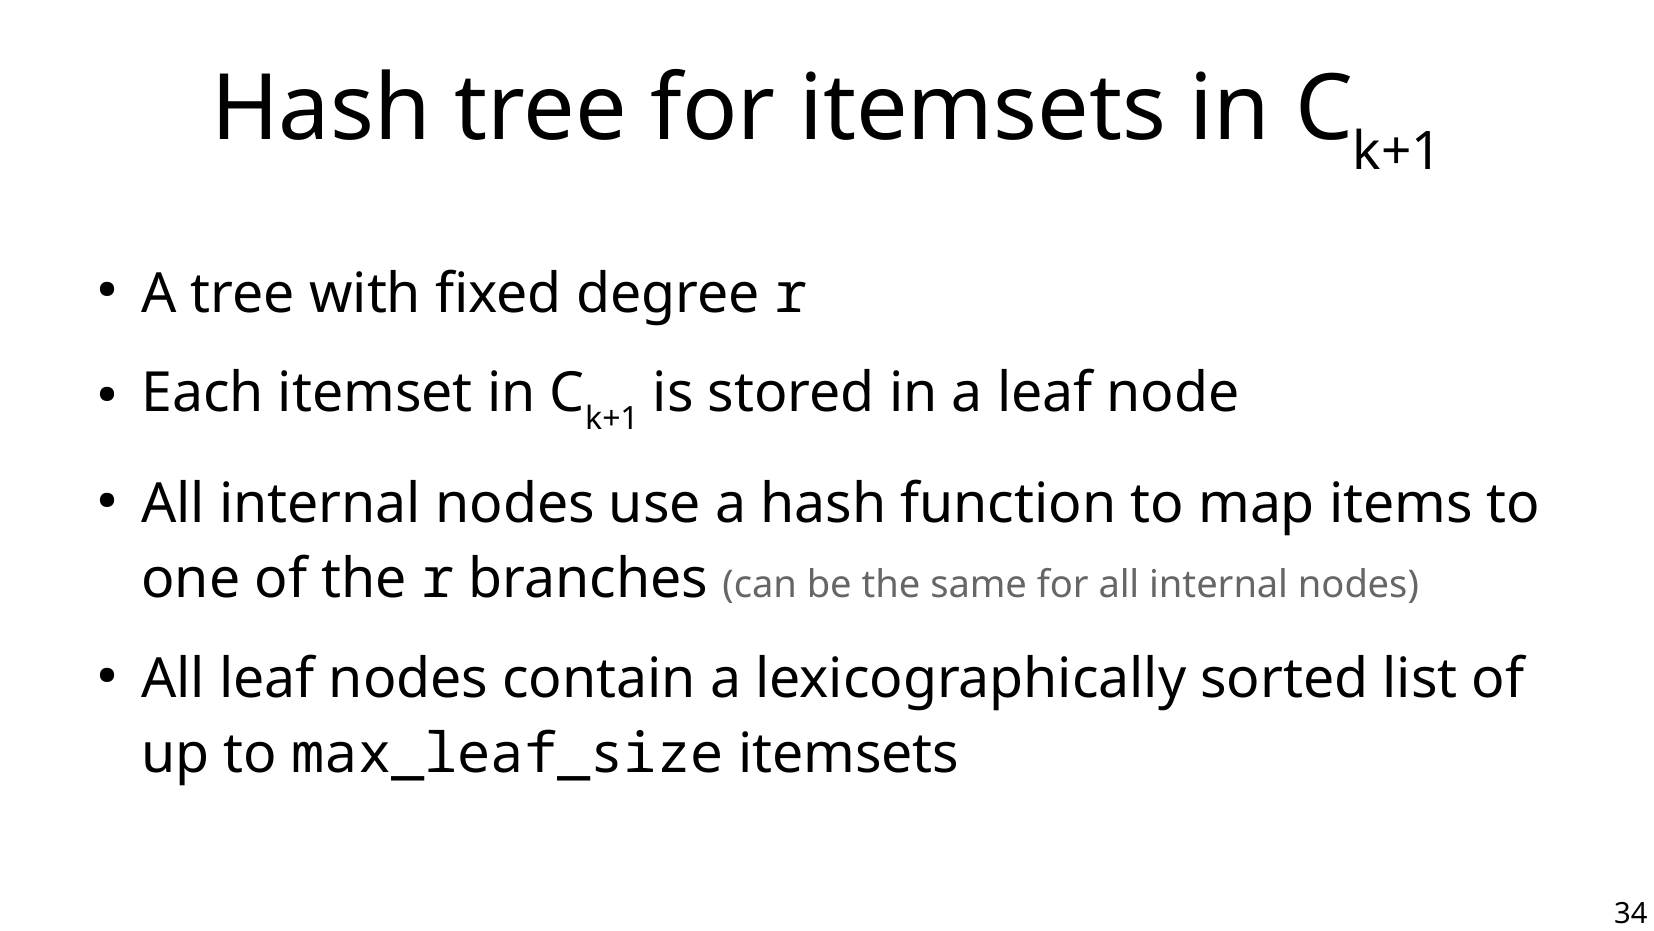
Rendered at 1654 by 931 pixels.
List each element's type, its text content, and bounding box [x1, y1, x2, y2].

list A tree with fixed degree r Each itemset in Ck+1 is stored in a leaf node All internal nodes use a hash function to map items to one of the r branches (can be the same for all internal nodes) All leaf nodes contain a lexicographically sorted list of up to max_leaf_size itemsets [82, 253, 1571, 793]
title Hash tree for itemsets in Ck+1 [82, 1, 1571, 226]
